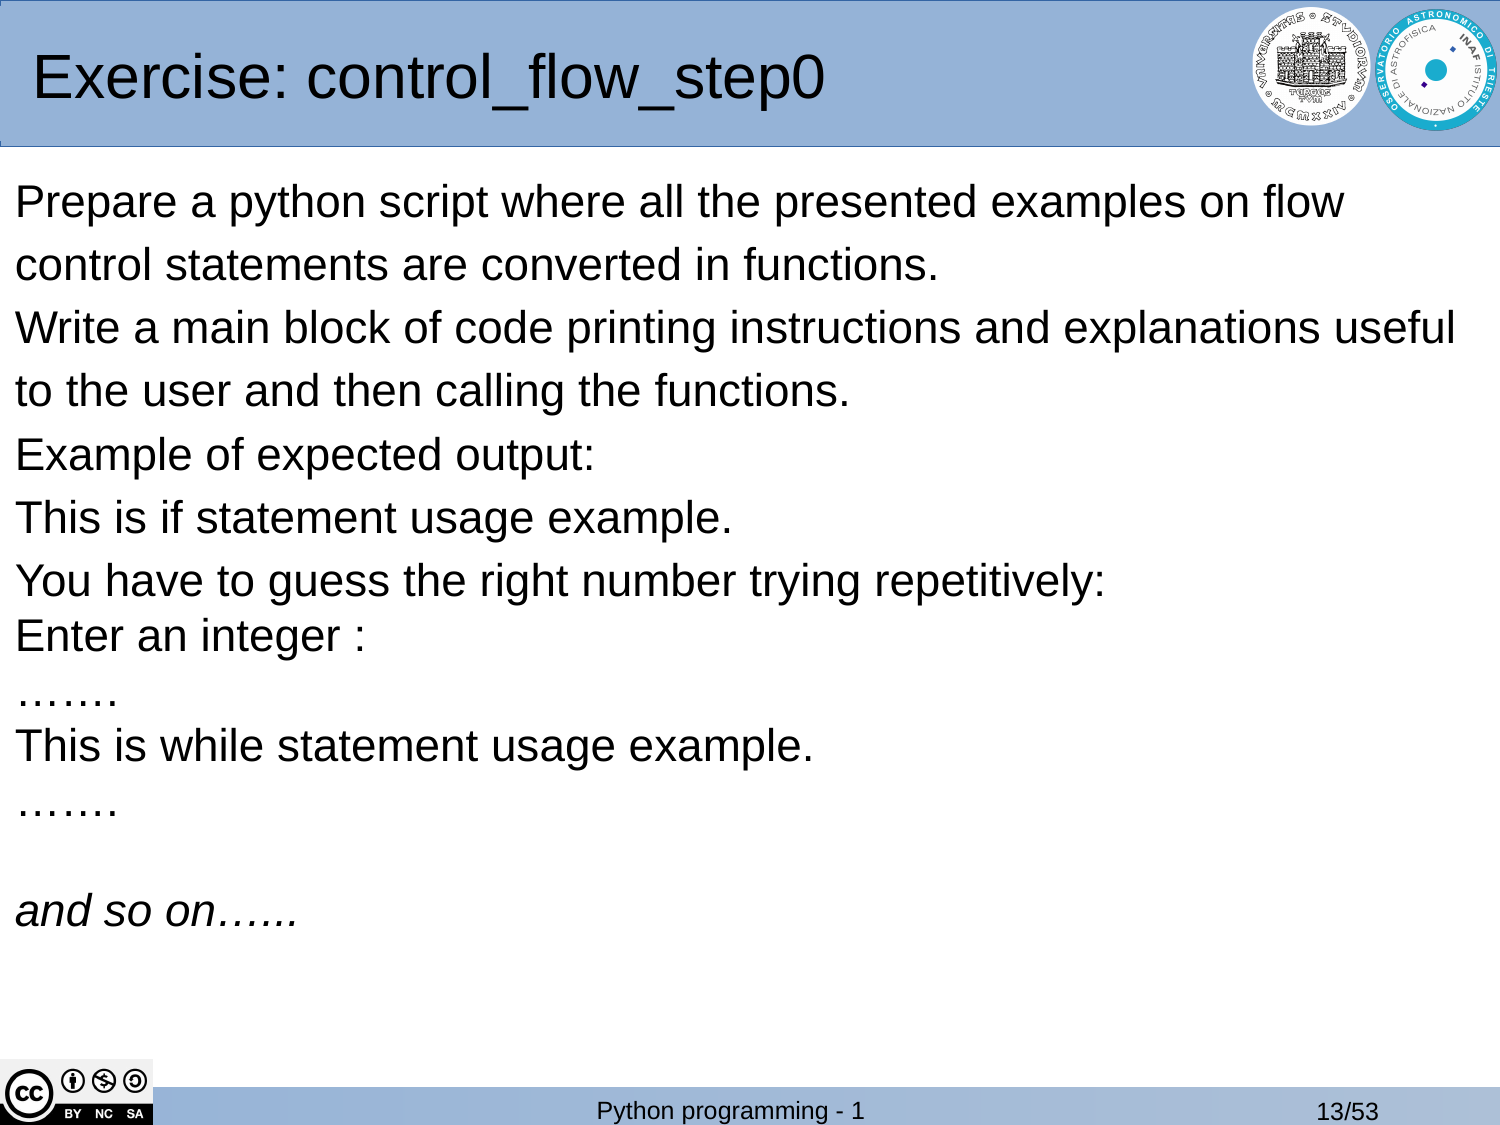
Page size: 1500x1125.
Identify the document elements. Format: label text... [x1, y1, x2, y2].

list Prepare a python script where all the presented examples on flow control statements are converted in functions. Write a main block of code printing instructions and explanations useful to the user and then calling the functions. Example of expected output: This is if statement usage example. You have to guess the right number trying repetitively: Enter an integer : ……. This is while statement usage example. ……. and so on…... [0, 155, 1500, 1089]
picture [0, 1089, 153, 1125]
picture [1253, 0, 1500, 155]
text_box Exercise: control_flow_step0 [0, 5, 1253, 141]
